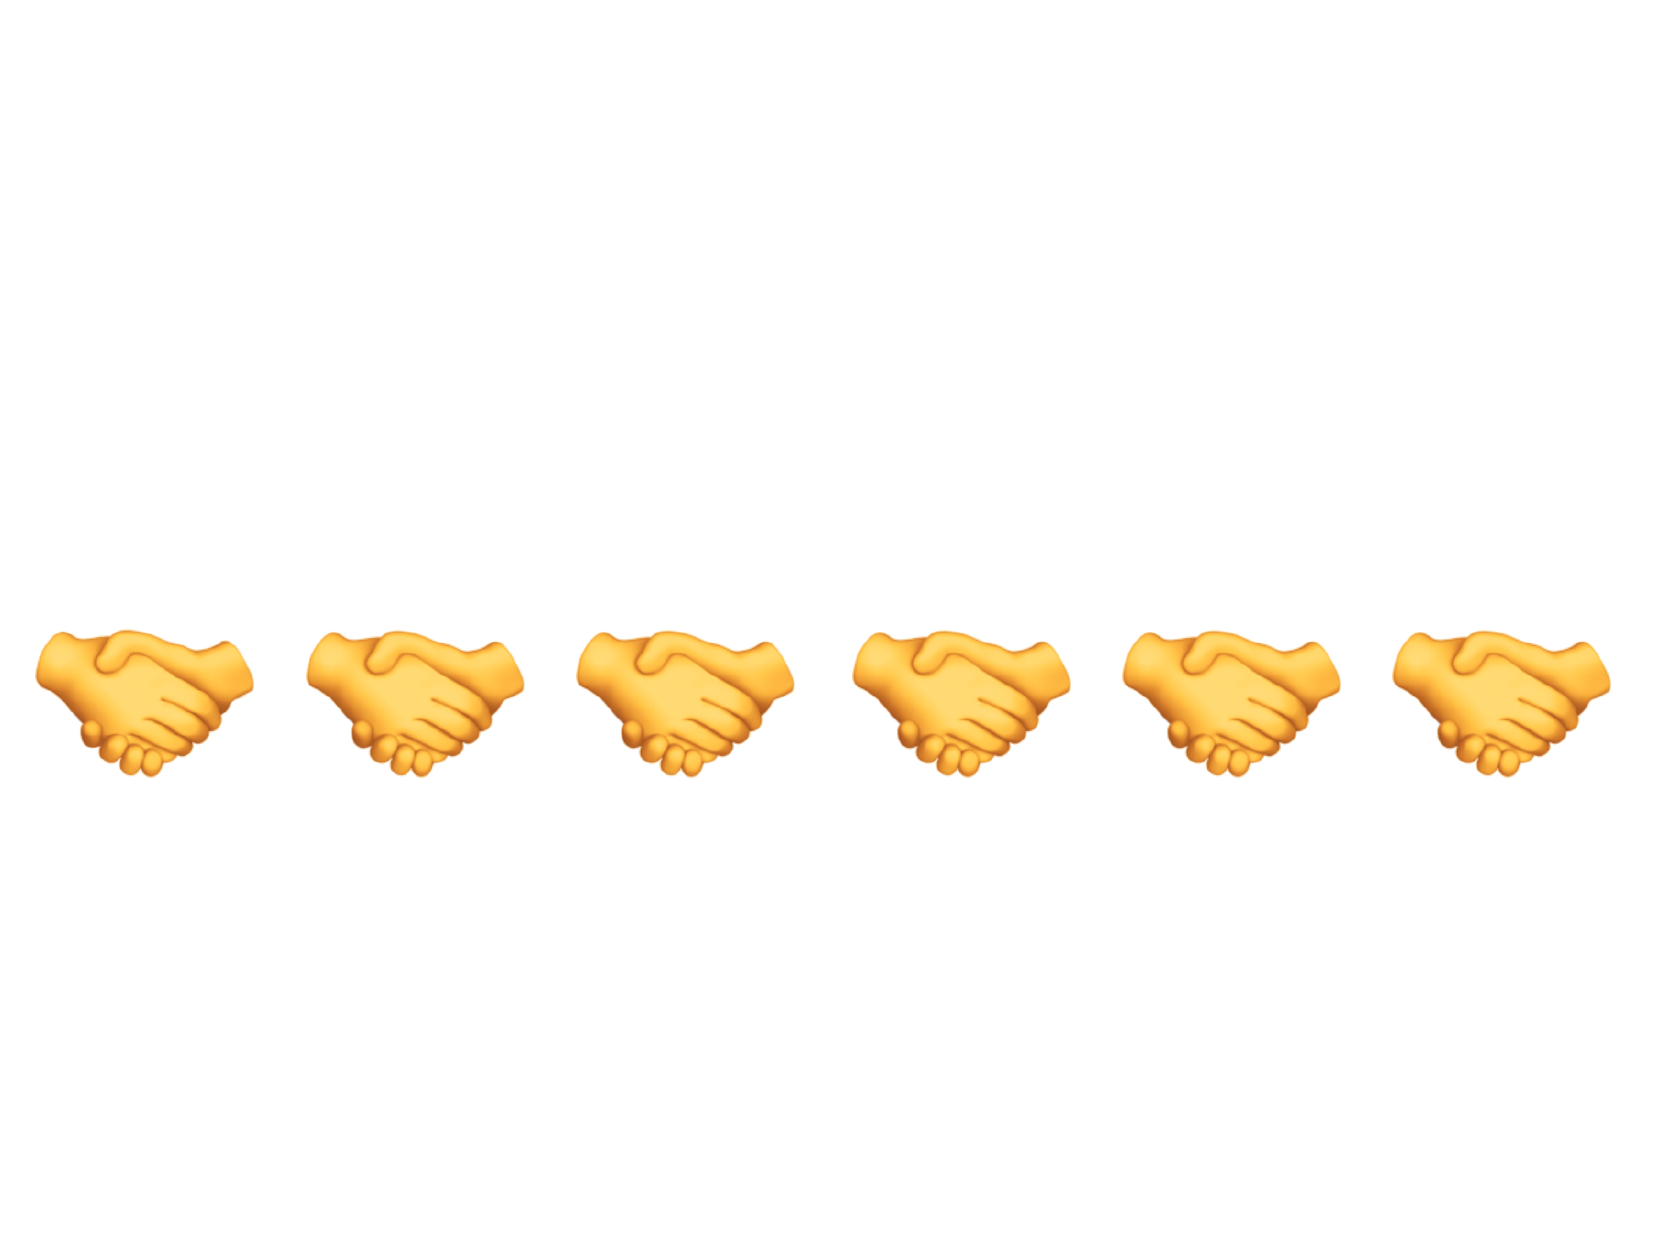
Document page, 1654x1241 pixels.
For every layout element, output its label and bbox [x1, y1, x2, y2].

picture [0, 599, 1654, 804]
